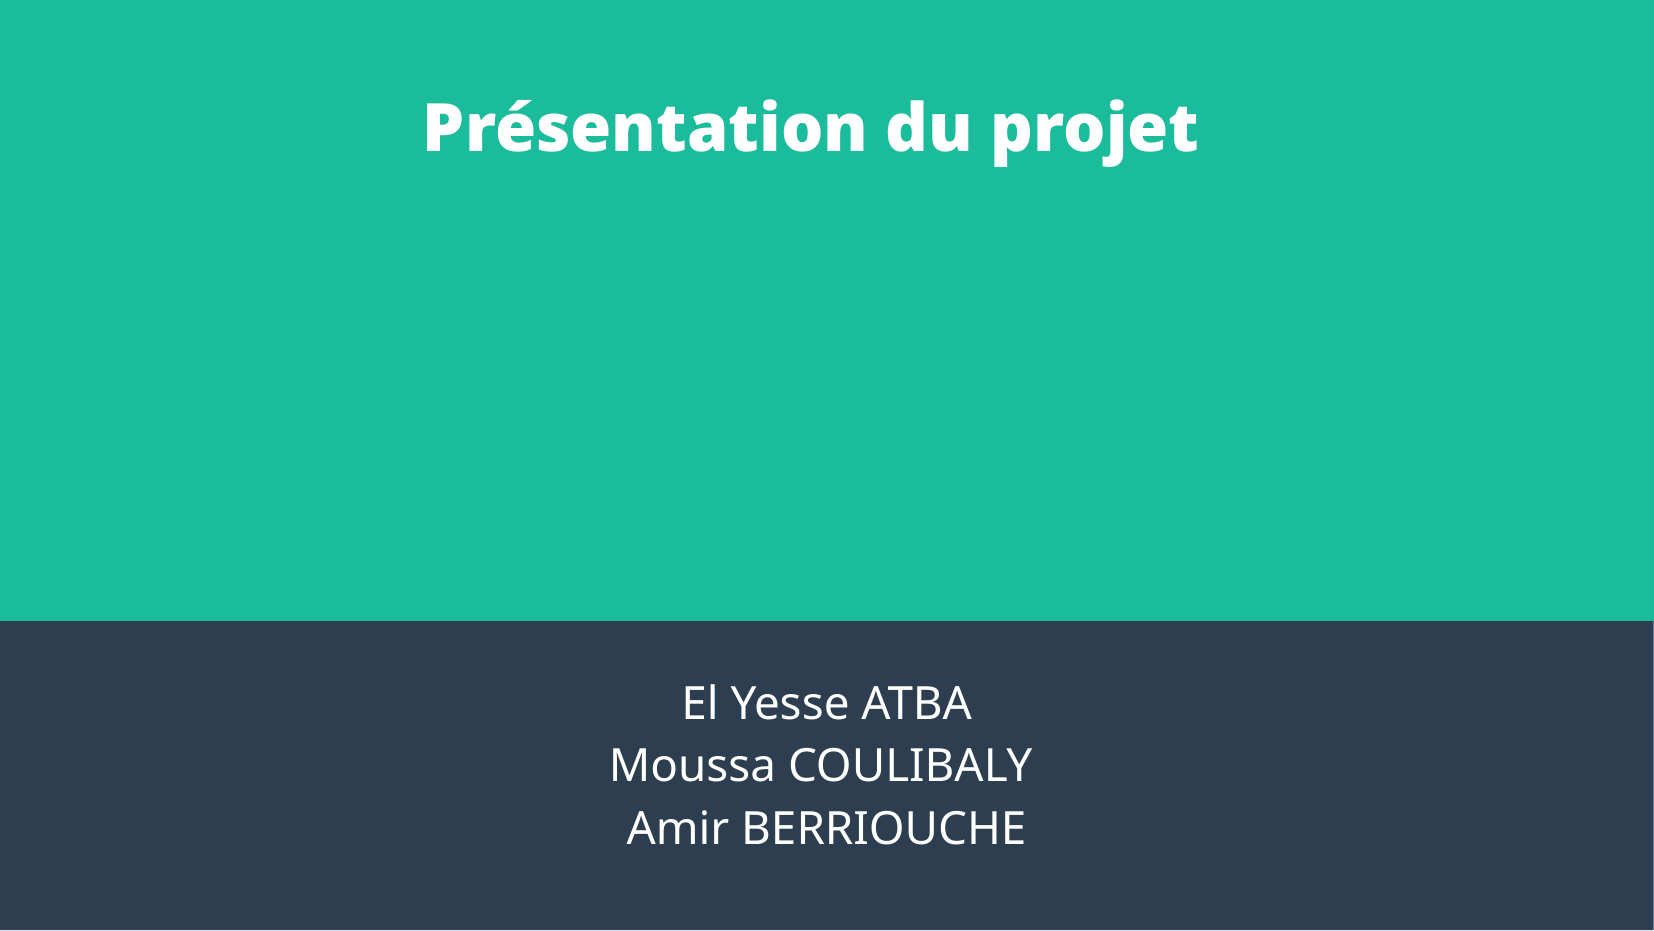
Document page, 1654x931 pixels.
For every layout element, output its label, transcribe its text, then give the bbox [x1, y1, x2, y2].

subtitle El Yesse ATBA Moussa COULIBALY Amir BERRIOUCHE [59, 642, 1595, 886]
title Présentation du projet [43, 39, 1580, 166]
